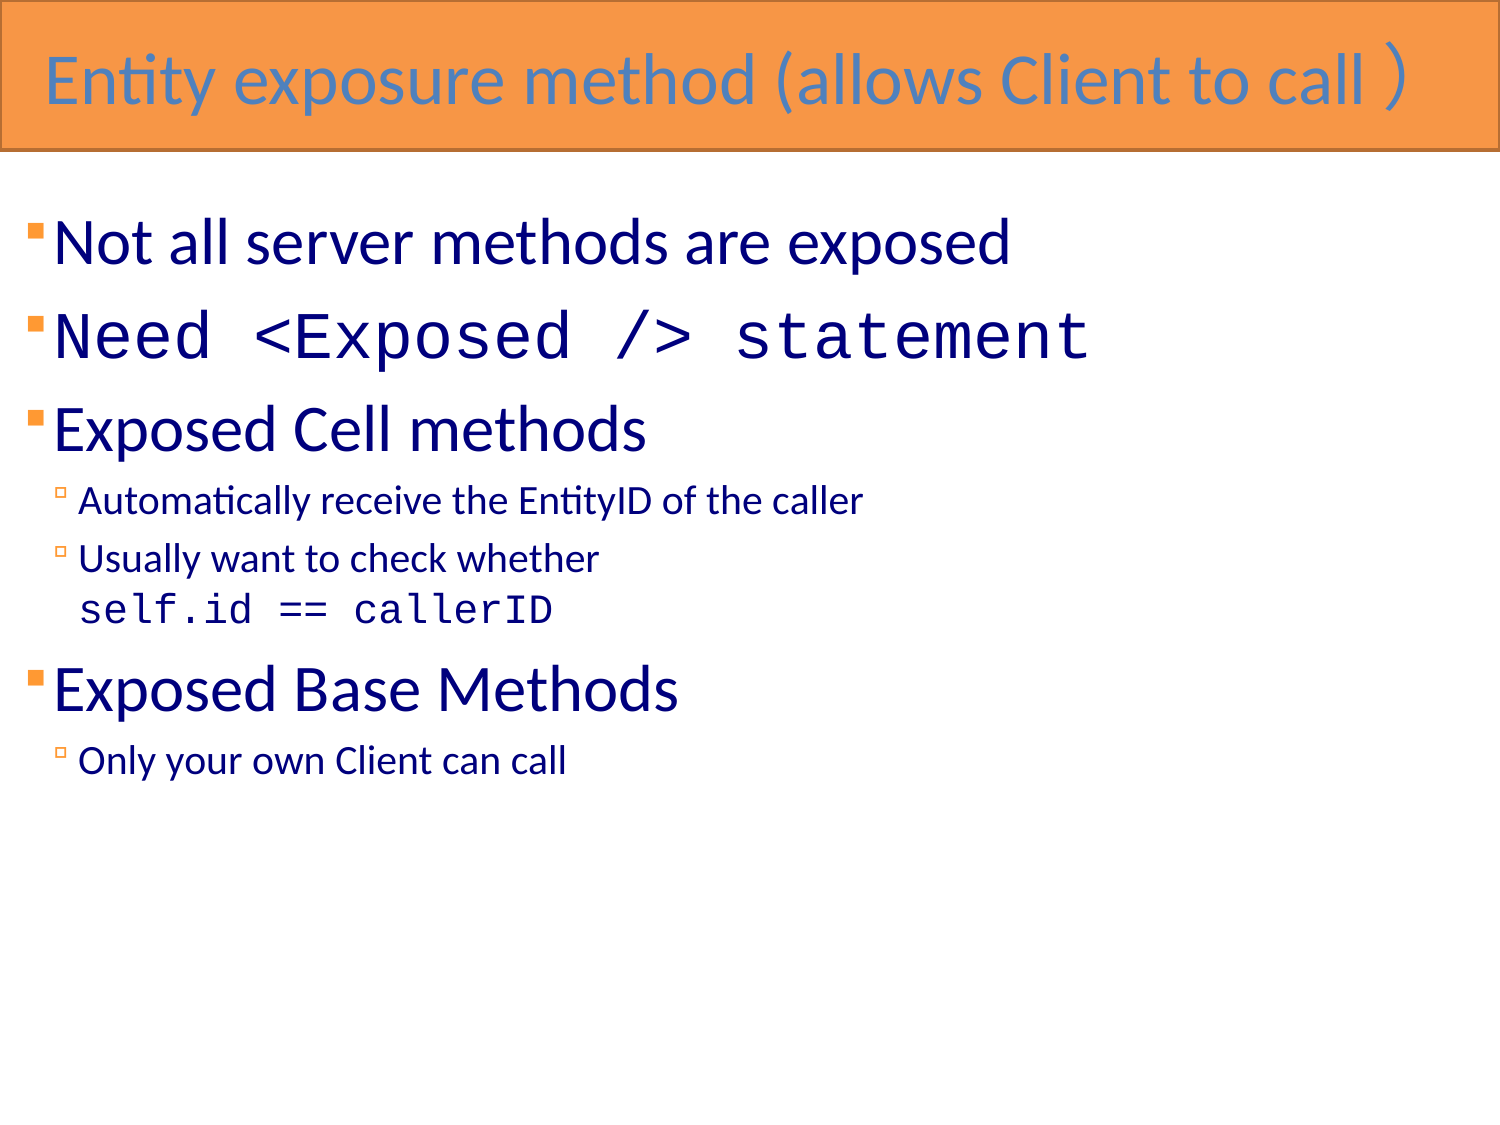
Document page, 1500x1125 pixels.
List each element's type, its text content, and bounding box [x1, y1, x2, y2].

text_box [0, 0, 1500, 150]
title Entity exposure method (allows Client to call） [29, 21, 1483, 129]
text_box Not all server methods are exposed Need <Exposed /> statement Exposed Cell methods Automatically receive the EntityID of the caller Usually want to check whether self.id == callerID Exposed Base Methods Only your own Client can call [14, 196, 1500, 965]
